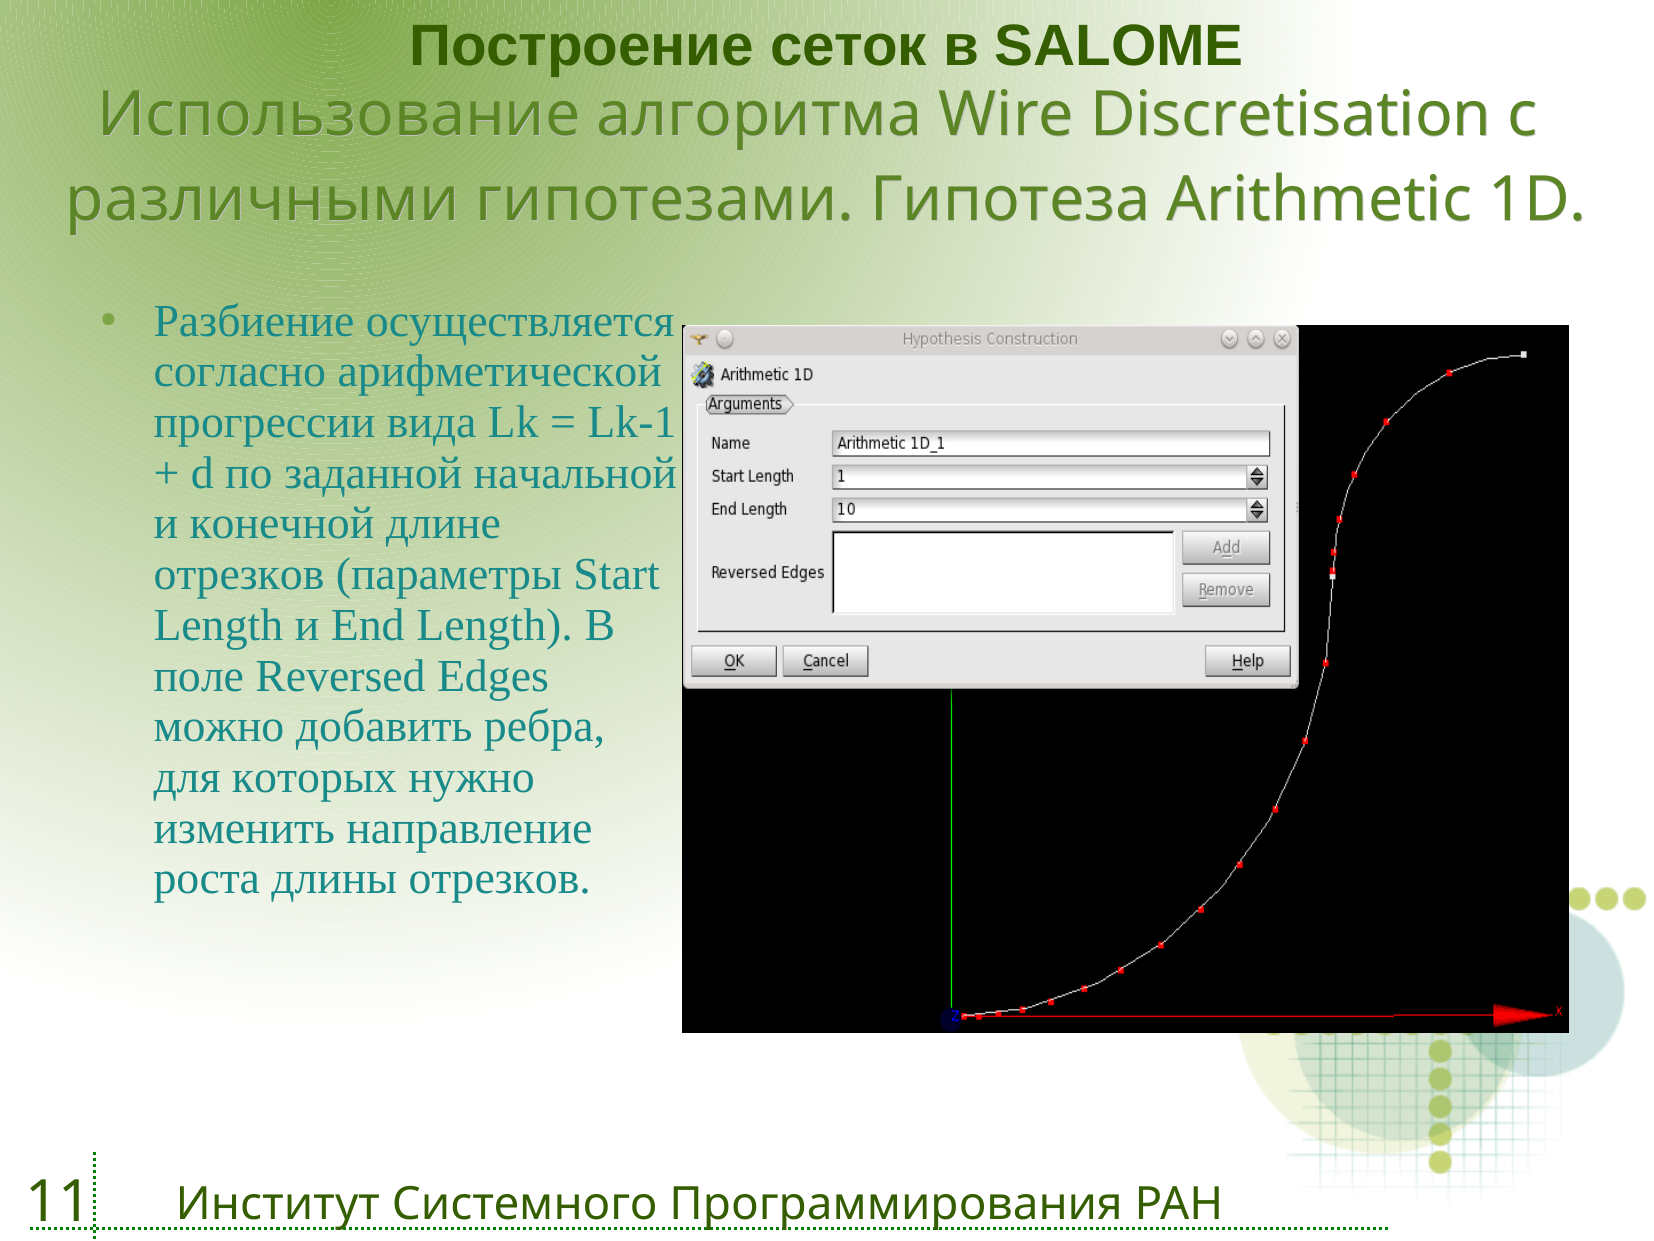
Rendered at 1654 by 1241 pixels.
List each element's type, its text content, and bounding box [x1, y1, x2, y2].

picture [682, 325, 1654, 1211]
title Использование алгоритма Wire Discretisation c различными гипотезами. Гипотеза Arithmetic 1D. [29, 77, 1625, 231]
list Разбиение осуществляется согласно арифметической прогрессии вида Lk = Lk-1 + d по заданной начальной и конечной длине отрезков (параметры Start Length и End Length). В поле Reversed Edges можно добавить ребра, для которых нужно изменить направление роста длины отрезков. [82, 295, 680, 1000]
